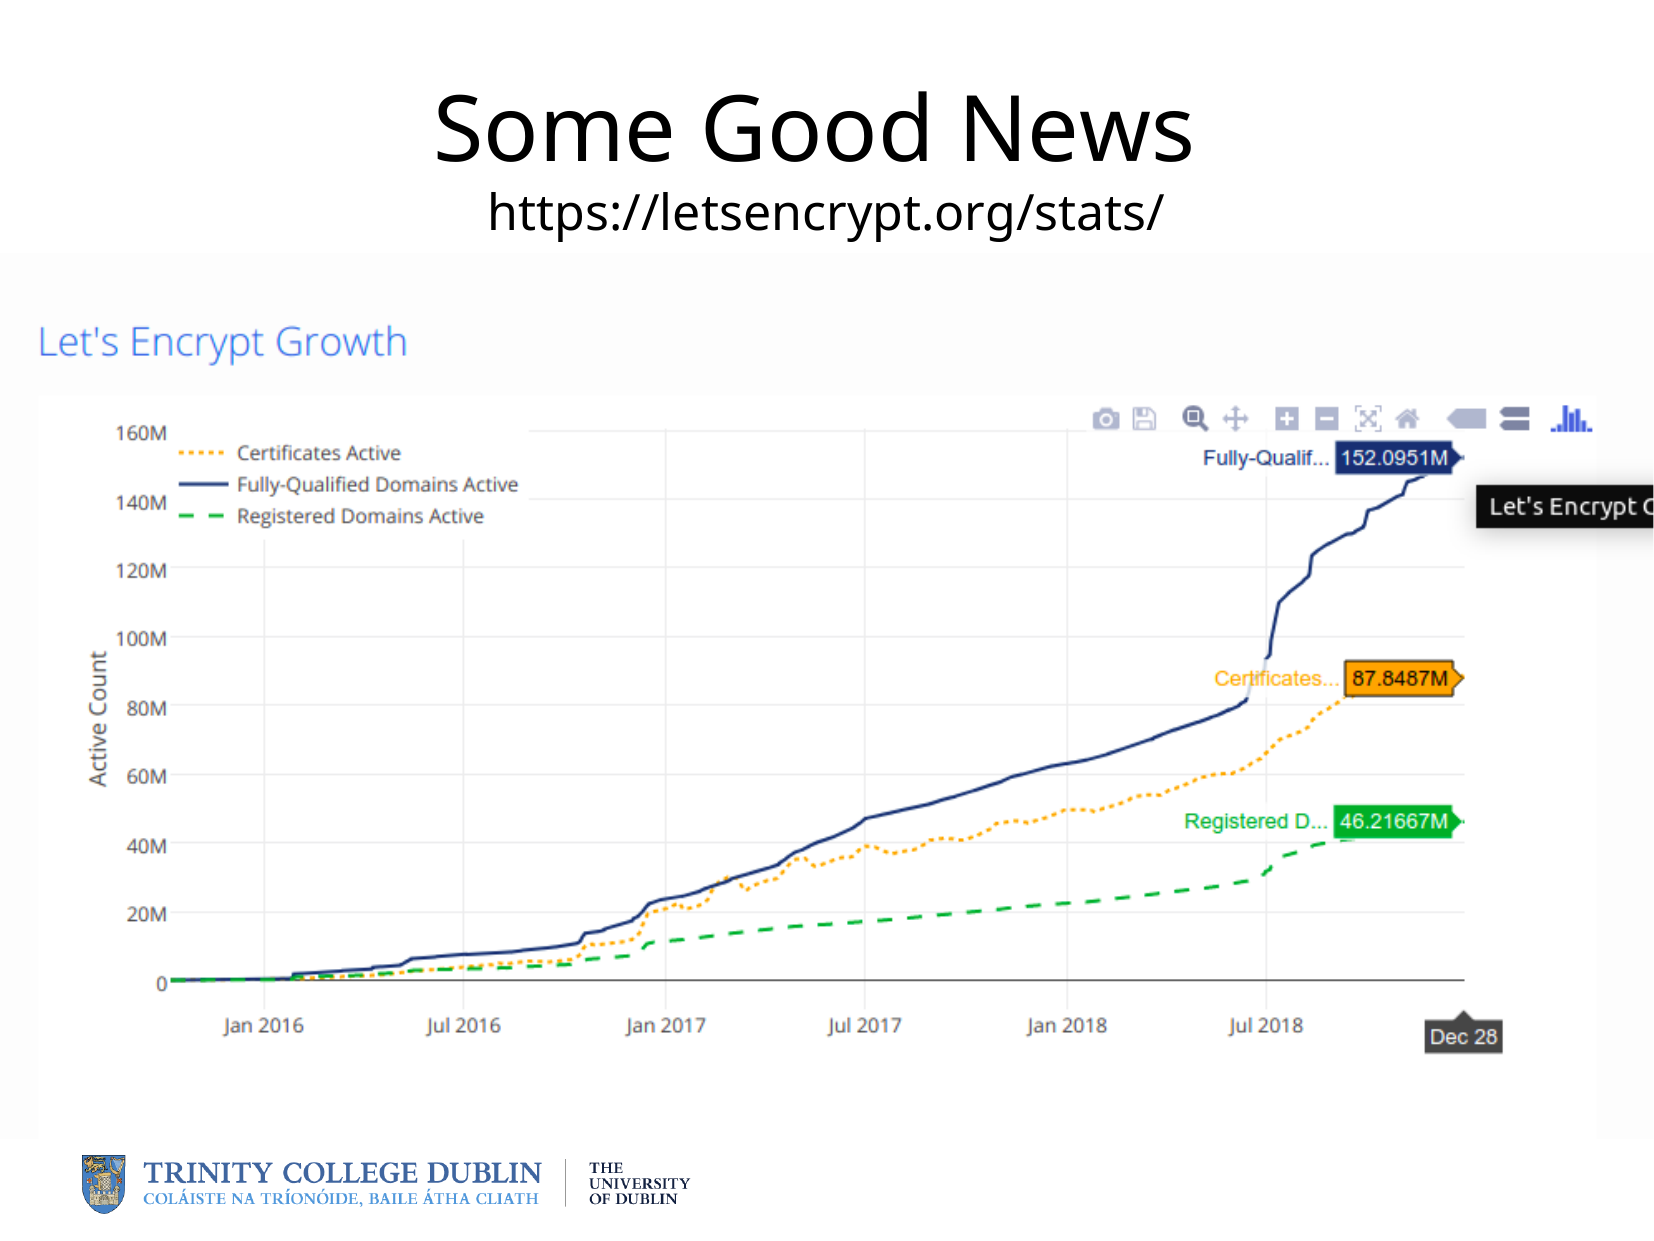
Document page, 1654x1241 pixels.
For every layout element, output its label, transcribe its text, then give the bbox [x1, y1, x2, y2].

picture [0, 253, 1654, 1139]
picture [82, 1155, 694, 1214]
text_box Some Good News https://letsencrypt.org/stats/ [123, 51, 1530, 253]
